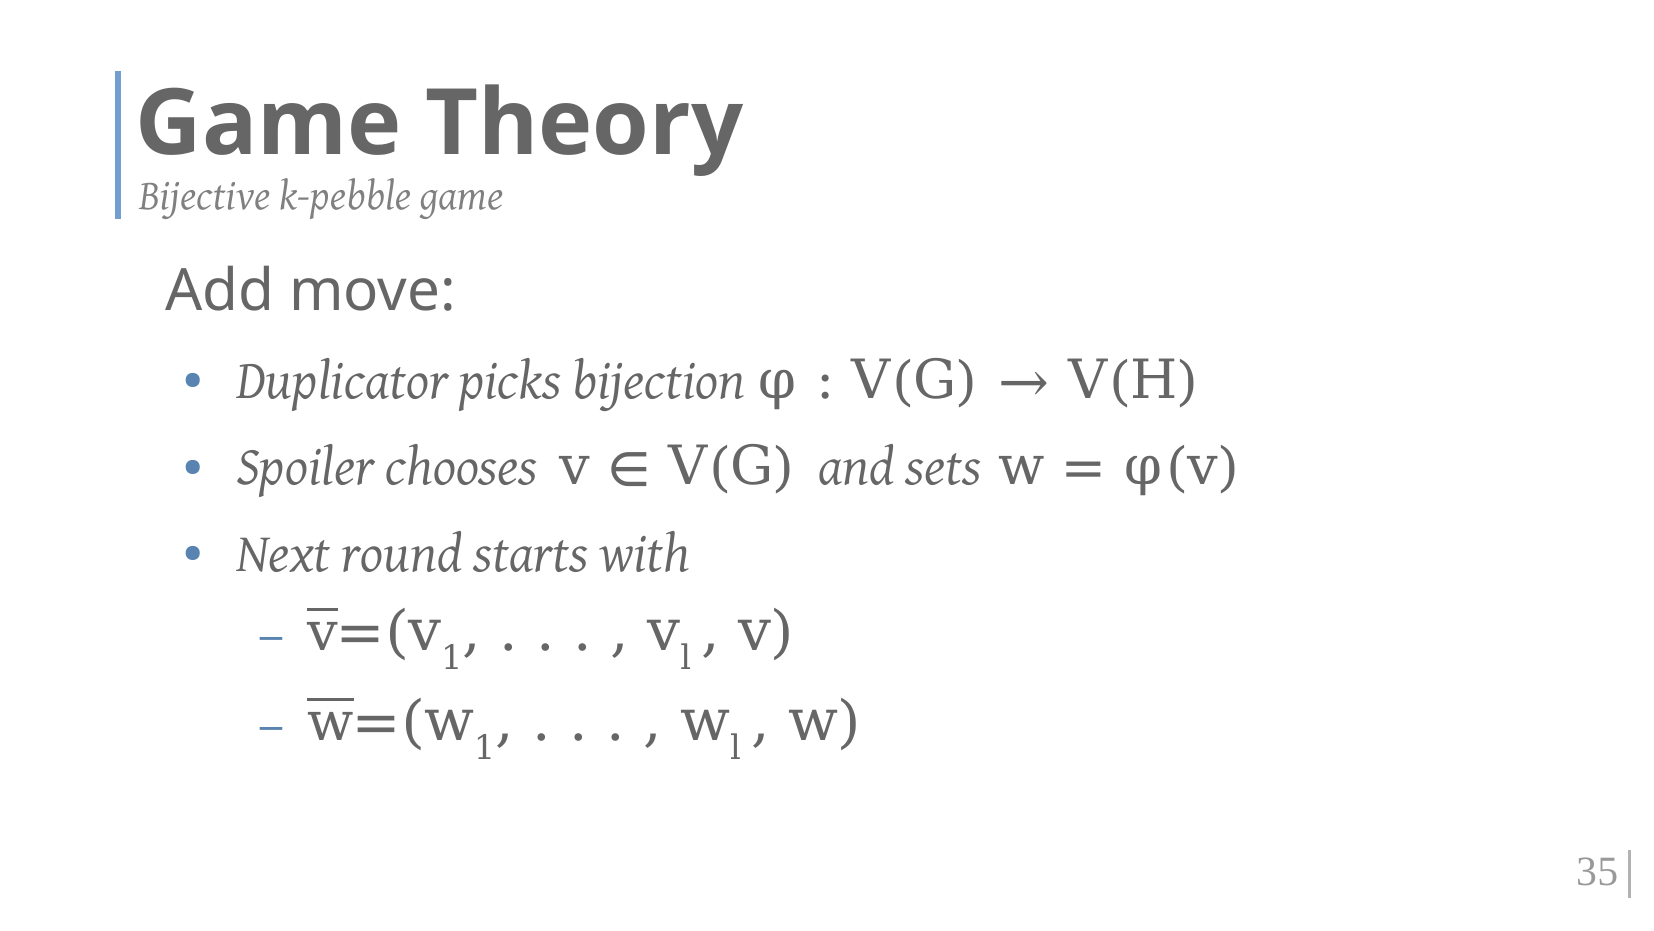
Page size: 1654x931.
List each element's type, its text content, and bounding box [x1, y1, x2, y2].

text_box Bijective k-pebble game [124, 165, 721, 229]
list Add move: Duplicator picks bijection φ : V(G) → V(H) Spoiler chooses v ∈ V(G) and sets w = φ(v) Next round starts with v=(v1, . . . , vl , v) w=(w1, . . . , wl , w) [94, 248, 1565, 853]
title Game Theory [135, 60, 1601, 178]
